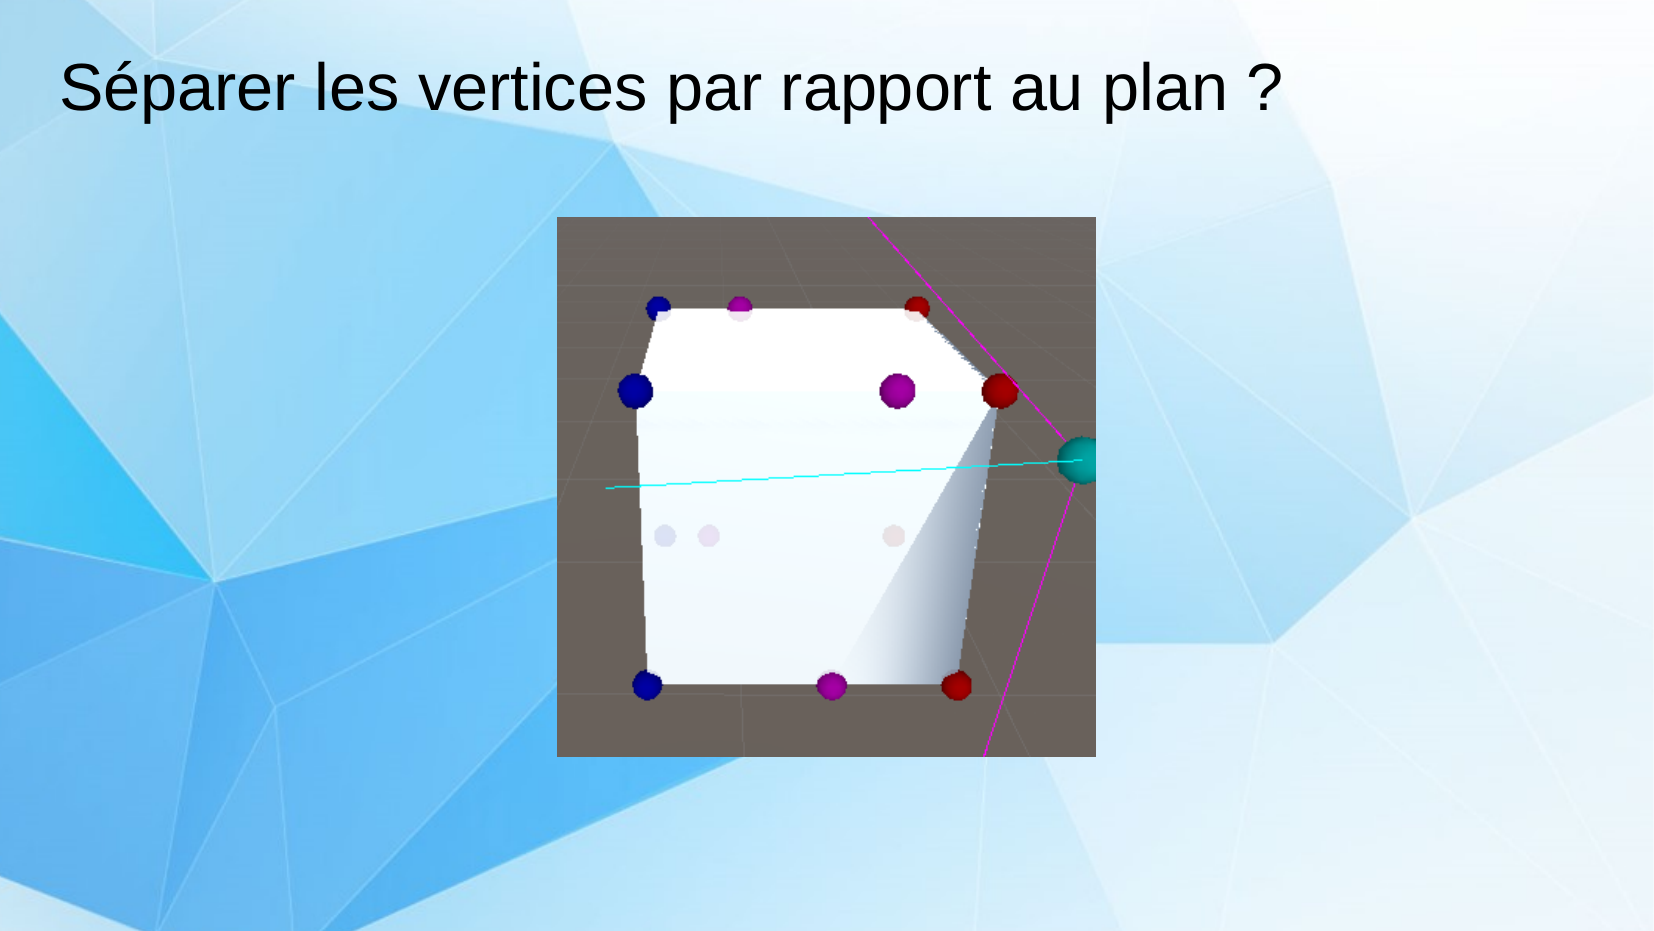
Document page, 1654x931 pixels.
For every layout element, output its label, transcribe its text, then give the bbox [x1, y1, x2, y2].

title Séparer les vertices par rapport au plan ? [0, 0, 1489, 156]
picture [0, 0, 1654, 931]
